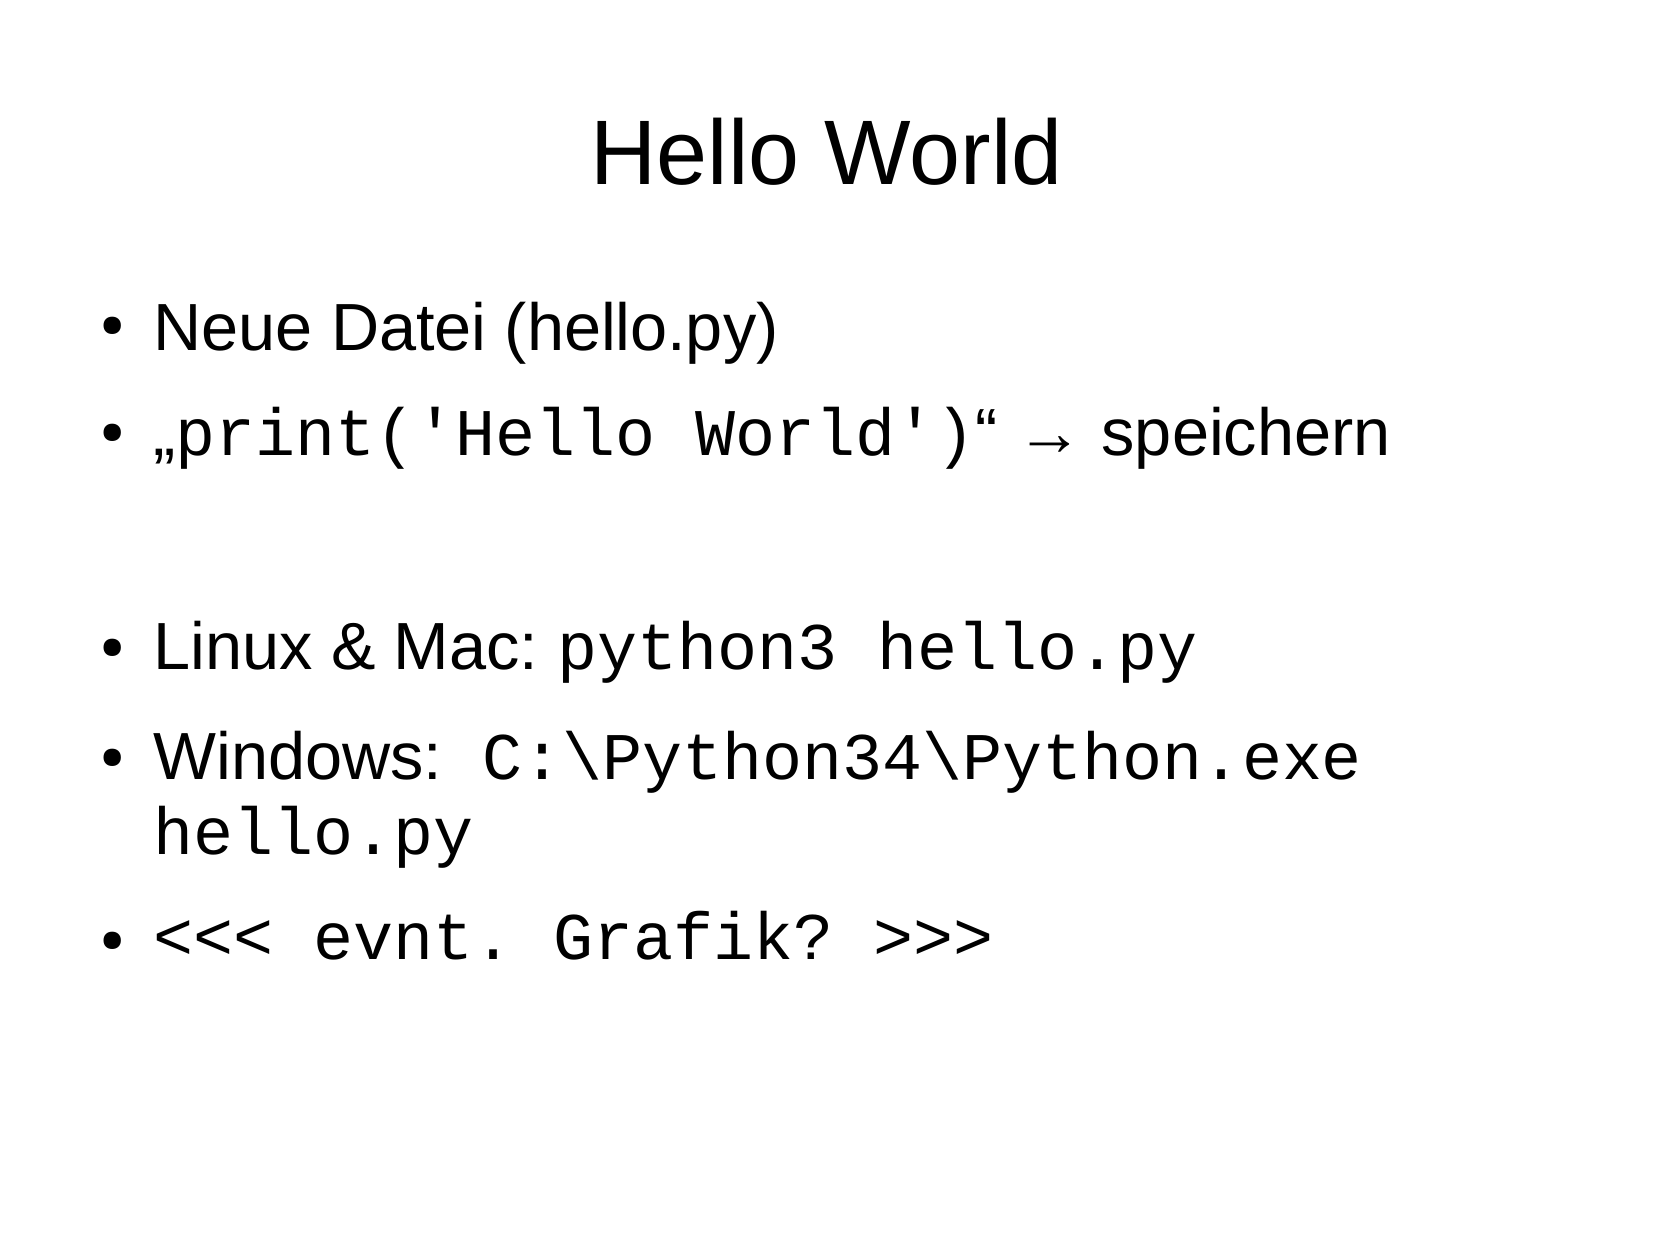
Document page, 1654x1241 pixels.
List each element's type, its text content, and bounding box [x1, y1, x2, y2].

title Hello World [82, 49, 1571, 257]
list Neue Datei (hello.py) „print('Hello World')“ → speichern Linux & Mac: python3 hello.py Windows: C:\Python34\Python.exe hello.py <<< evnt. Grafik? >>> [82, 290, 1571, 1010]
